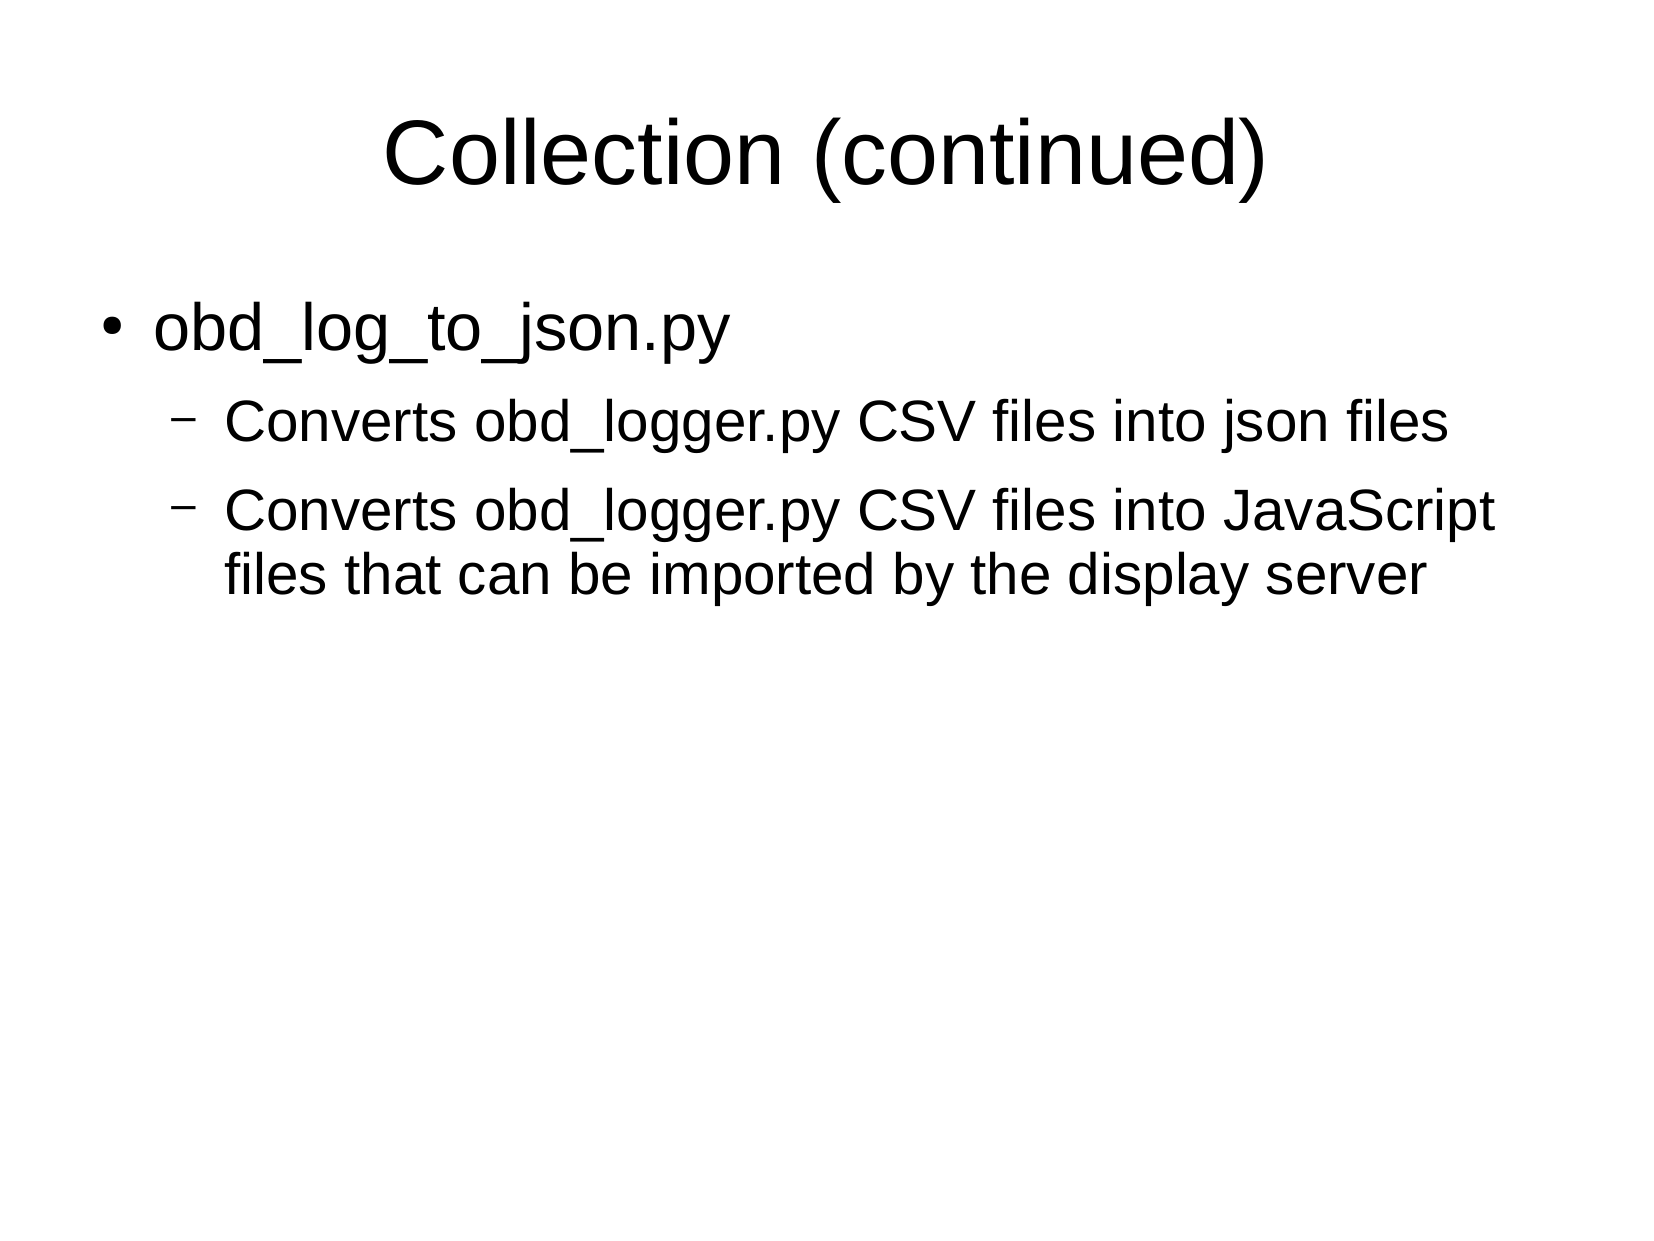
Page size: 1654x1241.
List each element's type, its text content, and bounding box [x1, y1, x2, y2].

title Collection (continued) [82, 49, 1571, 257]
list obd_log_to_json.py Converts obd_logger.py CSV files into json files Converts obd_logger.py CSV files into JavaScript files that can be imported by the display server [82, 290, 1571, 1010]
